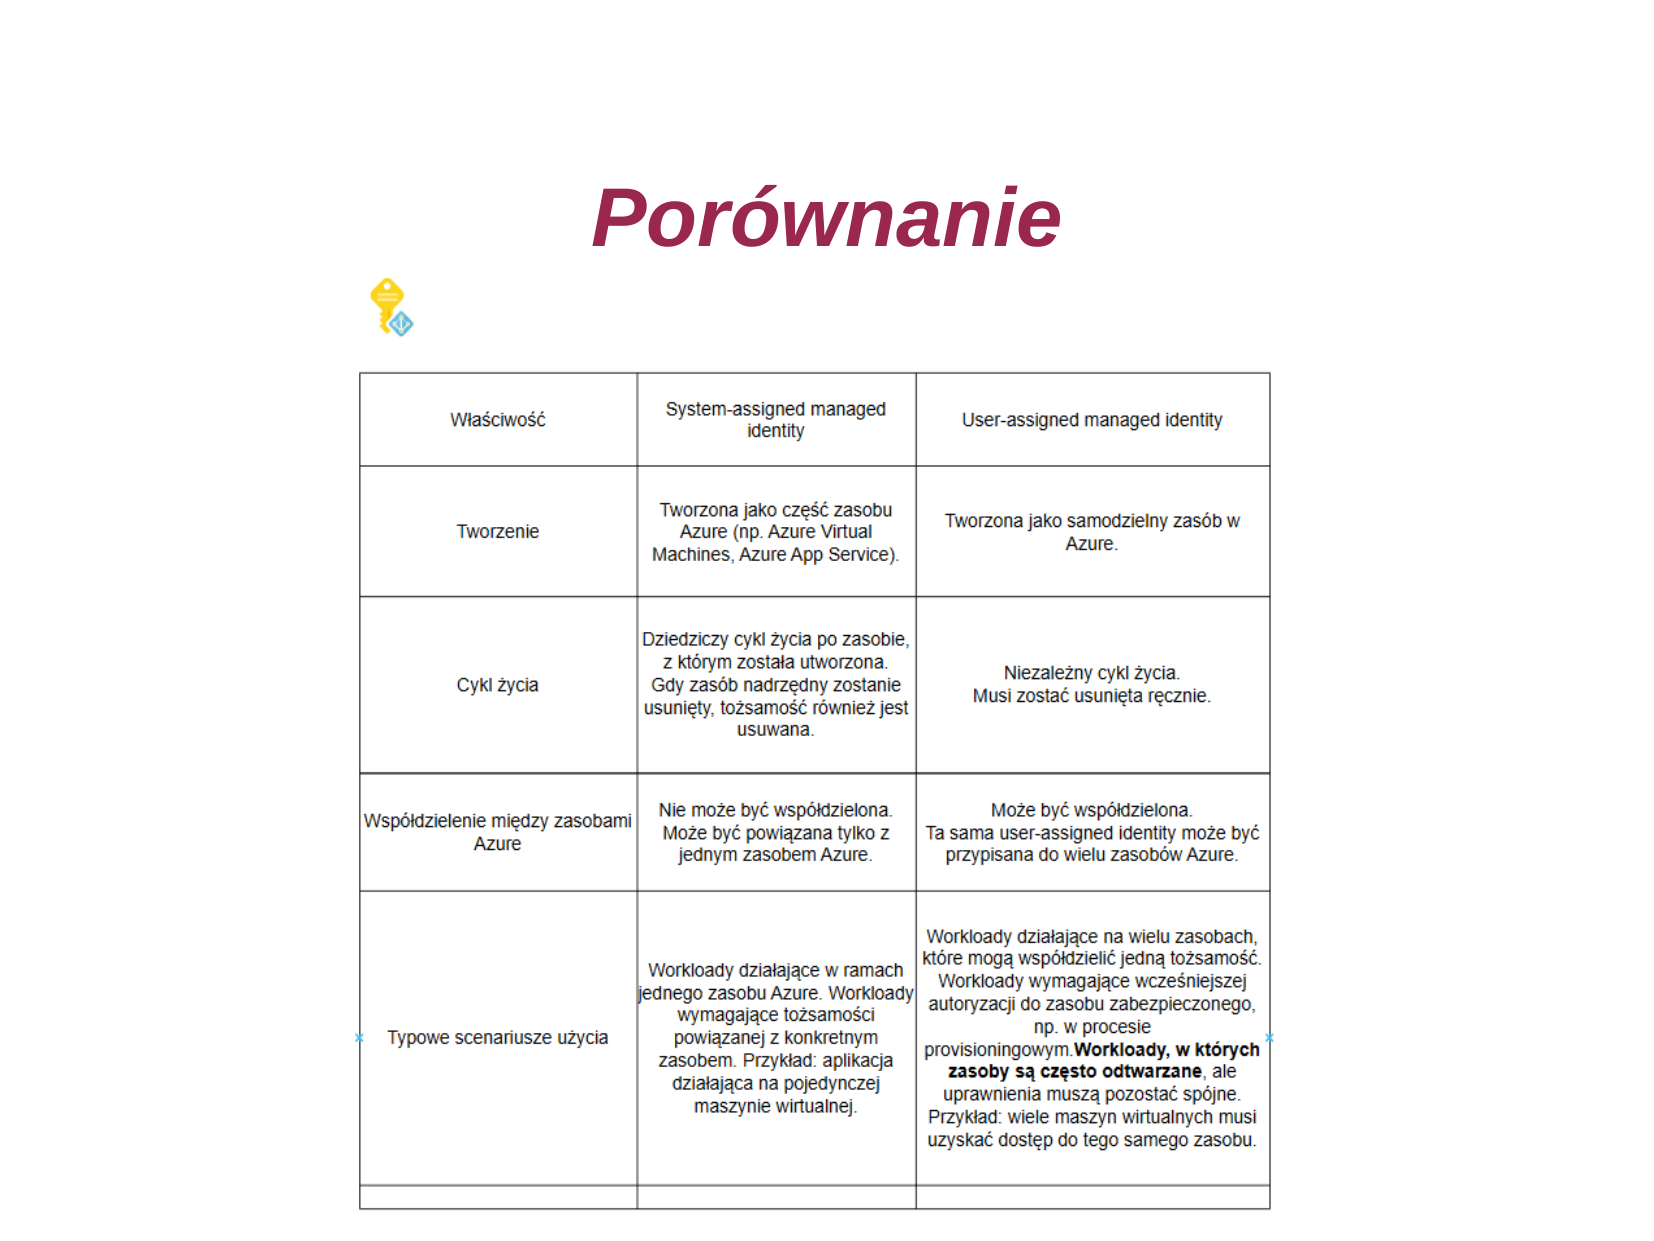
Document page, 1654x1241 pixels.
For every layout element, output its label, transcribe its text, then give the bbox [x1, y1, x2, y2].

title Porównanie [121, 114, 1533, 322]
picture [345, 269, 1276, 1216]
